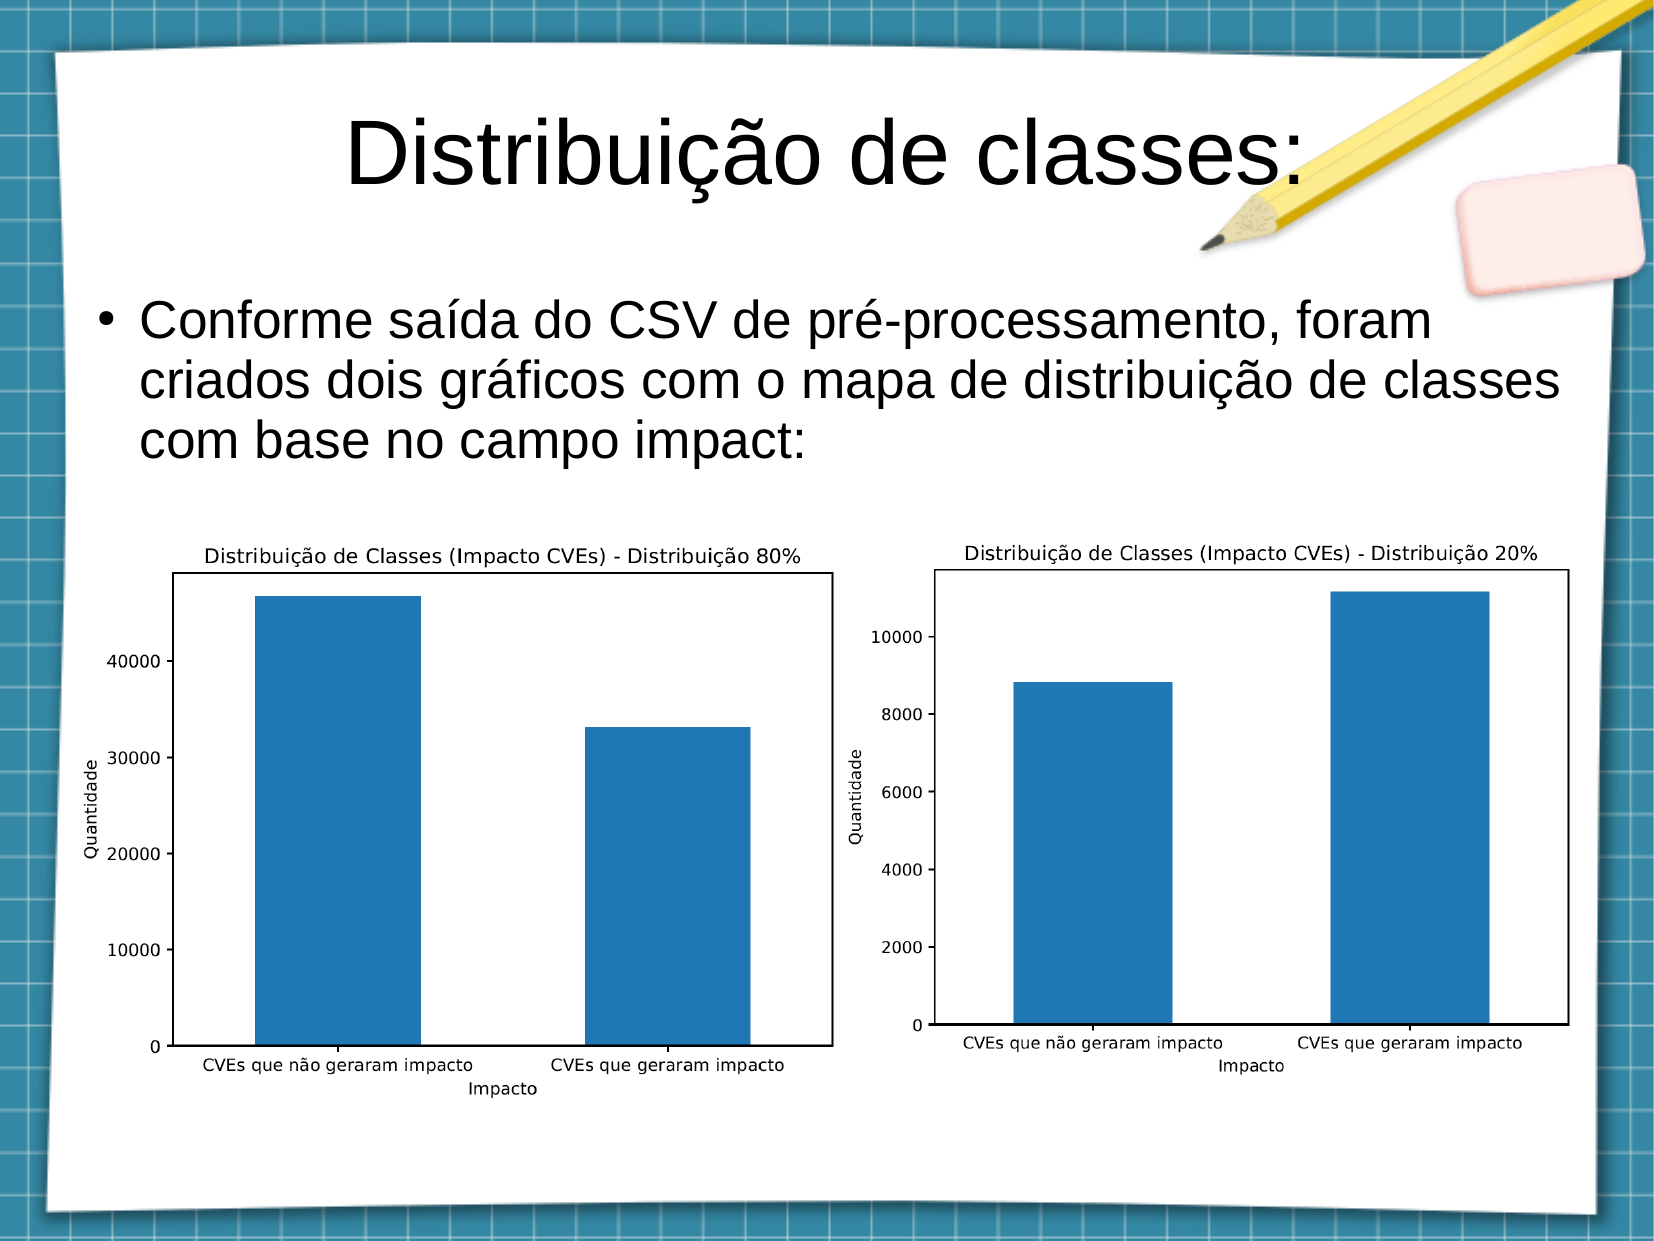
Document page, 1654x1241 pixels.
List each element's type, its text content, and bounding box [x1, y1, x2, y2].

list Conforme saída do CSV de pré-processamento, foram criados dois gráficos com o mapa de distribuição de classes com base no campo impact: [82, 290, 1571, 473]
picture [0, 0, 1654, 1241]
title Distribuição de classes: [82, 49, 1571, 257]
